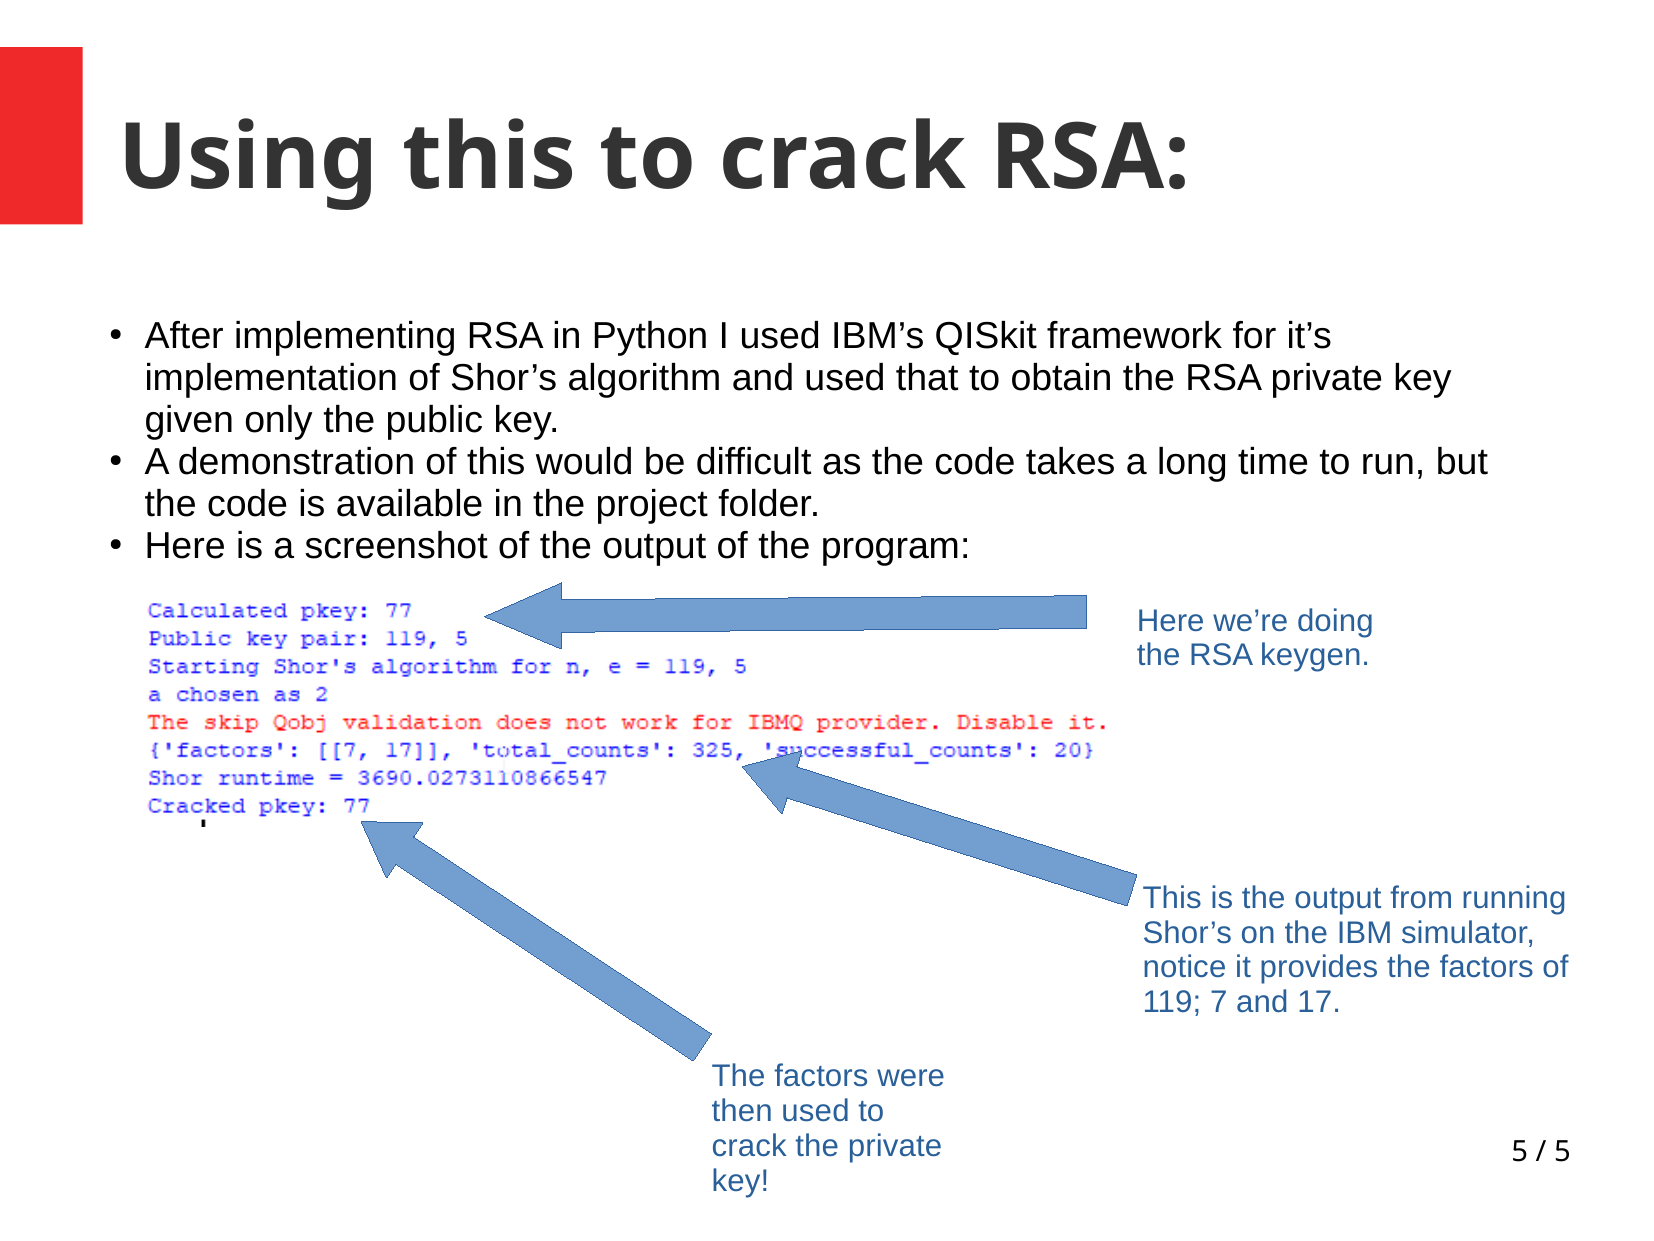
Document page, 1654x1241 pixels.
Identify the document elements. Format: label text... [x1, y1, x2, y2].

text_box [742, 750, 1129, 906]
picture [562, 595, 1053, 599]
picture [141, 595, 1145, 827]
text_box [361, 821, 712, 1061]
text_box This is the output from running Shor’s on the IBM simulator, notice it provides the factors of 119; 7 and 17. [1127, 872, 1607, 1028]
text_box [484, 582, 1087, 649]
text_box Here we’re doing the RSA keygen. [1122, 595, 1394, 680]
text_box The factors were then used to crack the private key! [696, 1051, 969, 1205]
title Using this to crack RSA: [118, 49, 1571, 257]
text_box After implementing RSA in Python I used IBM’s QISkit framework for it’s implementation of Shor’s algorithm and used that to obtain the RSA private key given only the public key. A demonstration of this would be difficult as the code takes a long time to run, but the code is available in the project folder. Here is a screenshot of the output of the program: [94, 307, 1536, 574]
